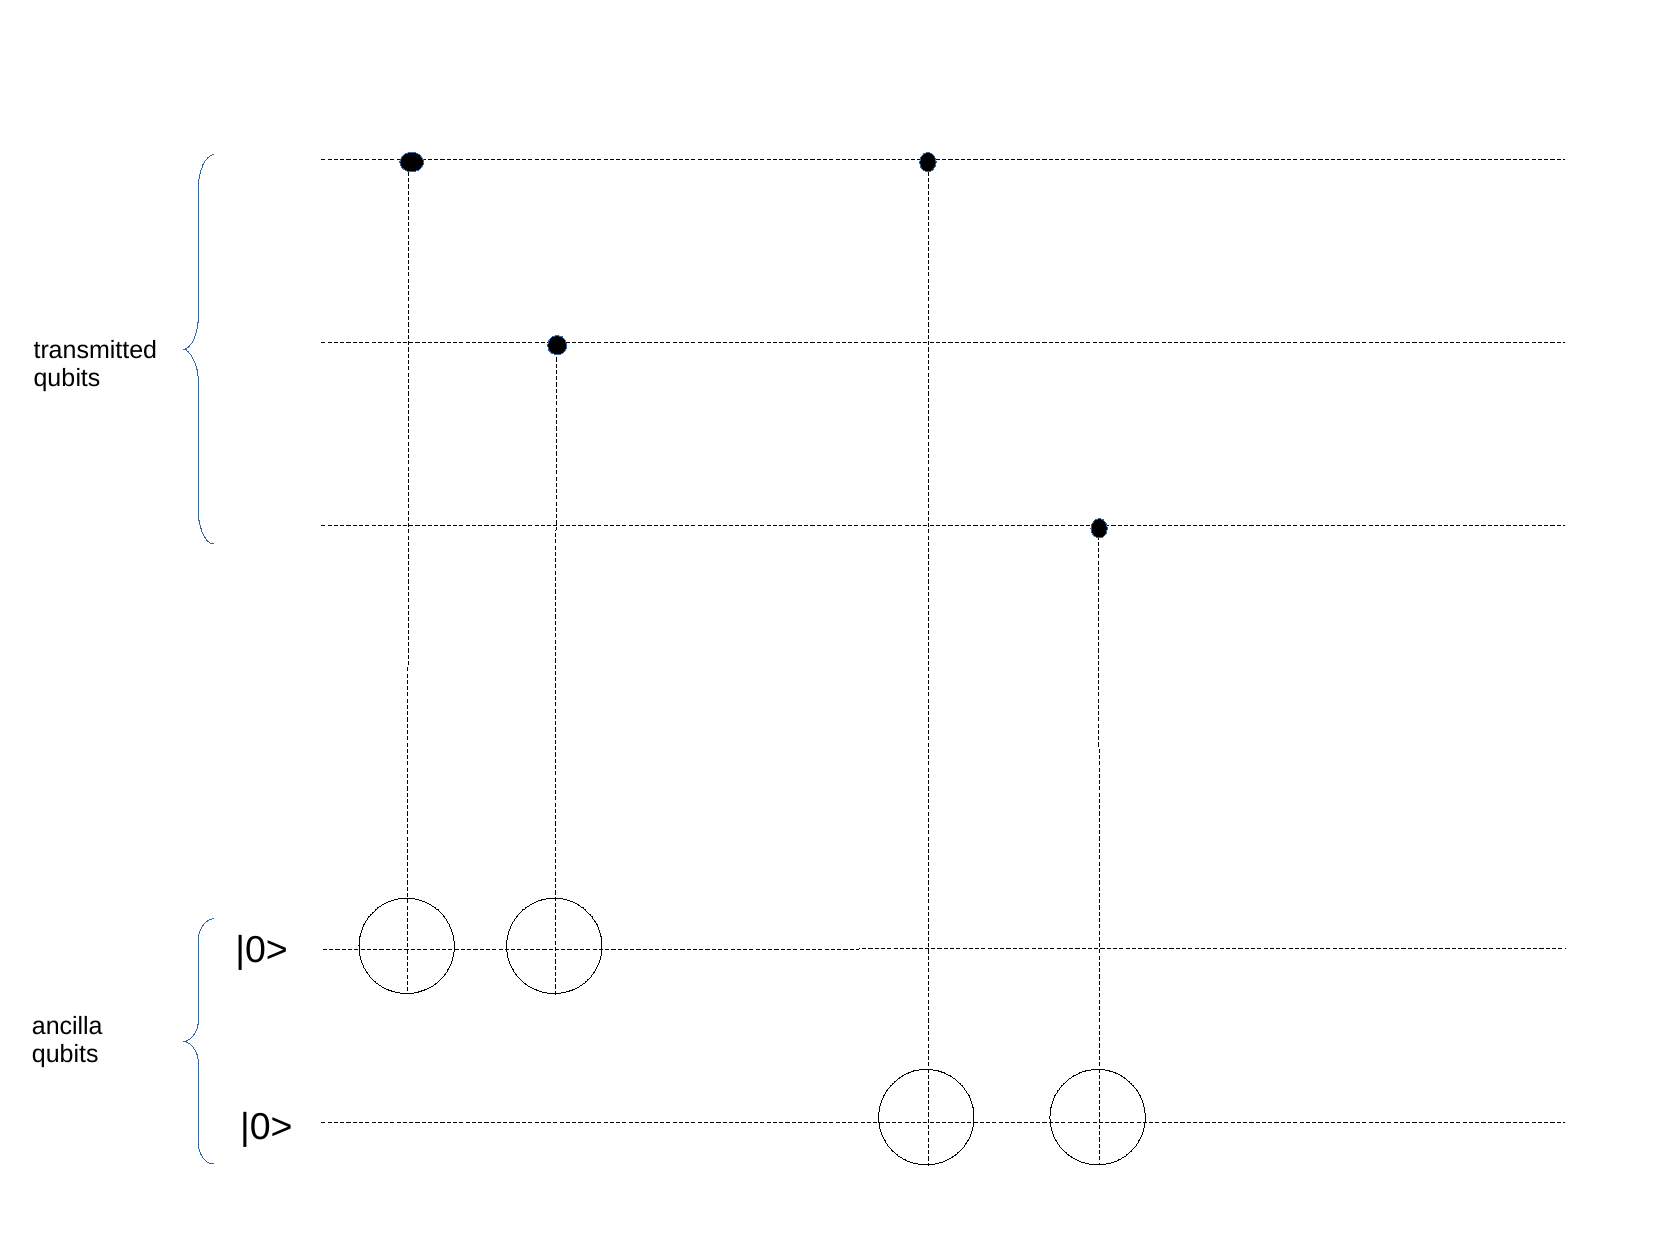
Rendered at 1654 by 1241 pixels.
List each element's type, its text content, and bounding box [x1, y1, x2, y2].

text_box [1090, 518, 1108, 538]
text_box |0> [225, 1098, 377, 1156]
text_box [547, 335, 567, 355]
text_box ancilla qubits [17, 1004, 254, 1136]
text_box [399, 152, 424, 172]
text_box [919, 152, 937, 172]
text_box transmitted qubits [18, 328, 255, 460]
text_box |0> [220, 921, 372, 979]
